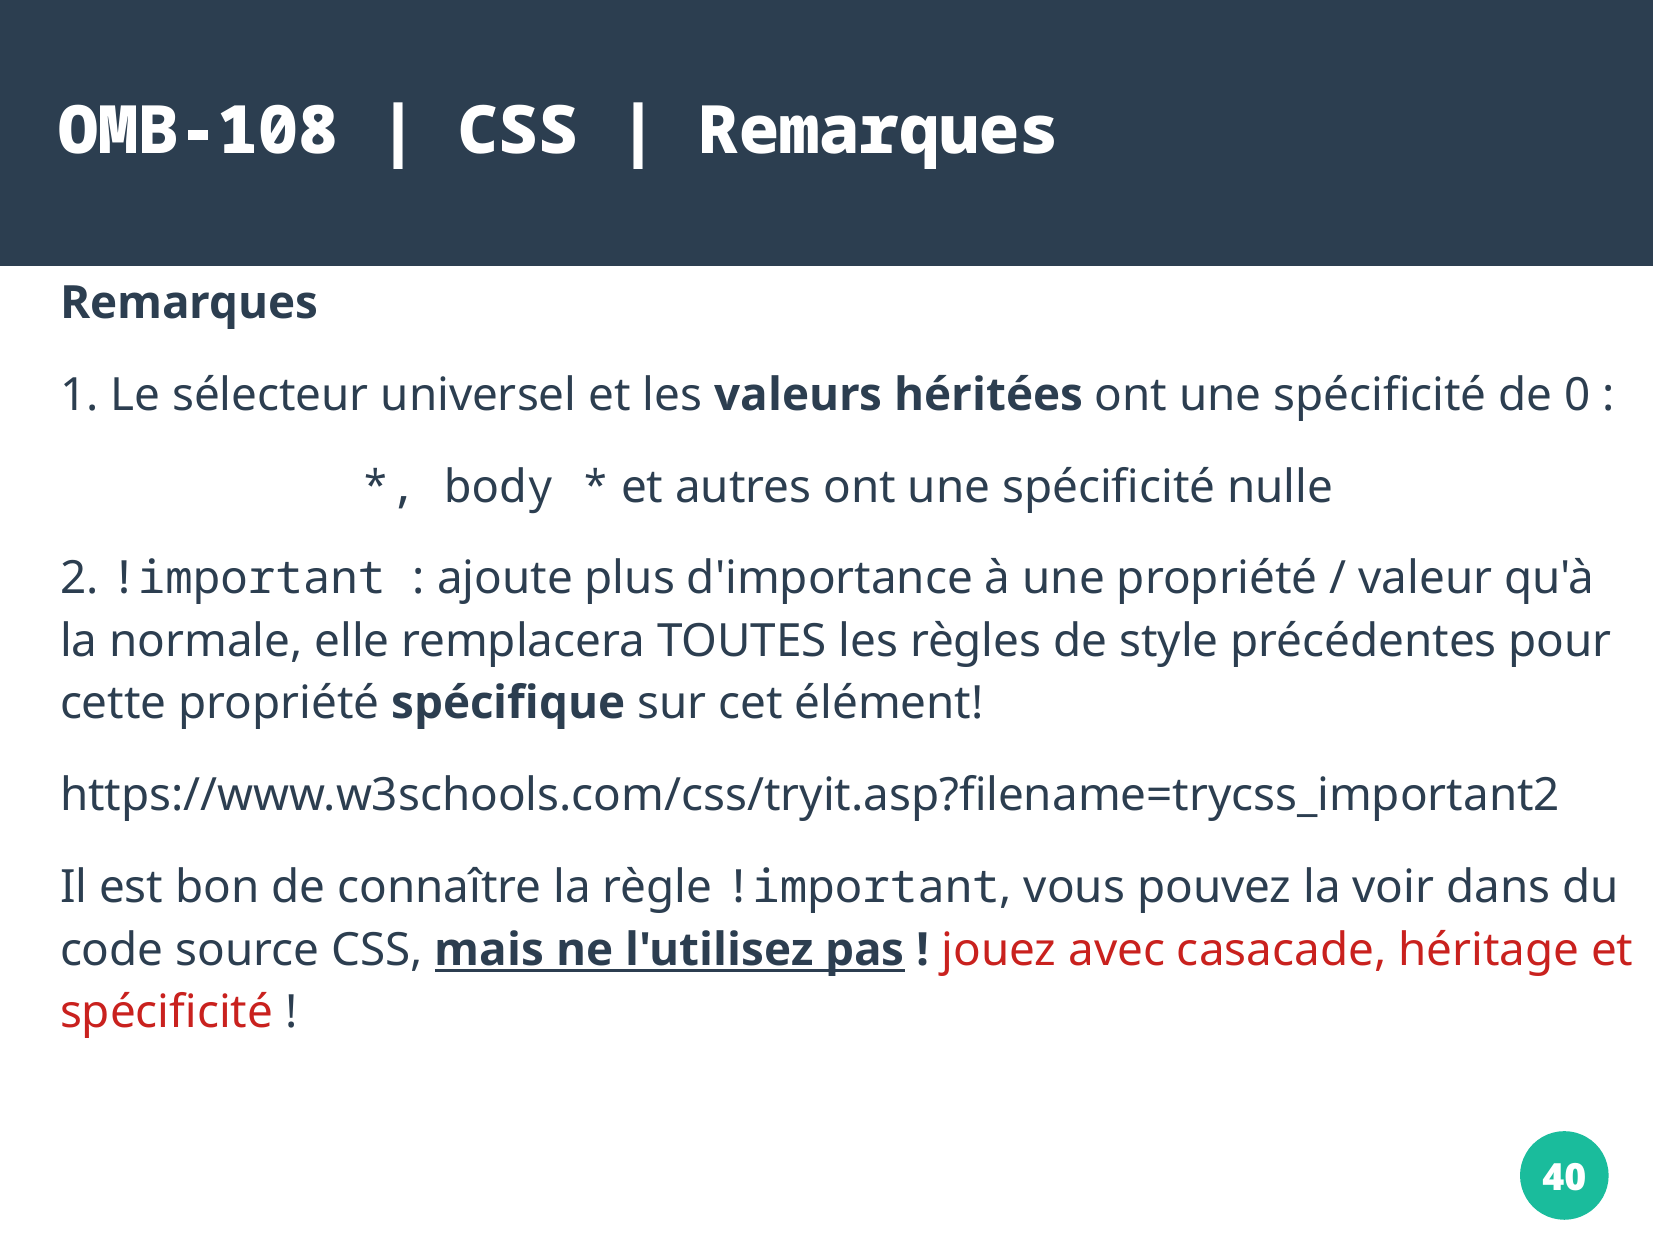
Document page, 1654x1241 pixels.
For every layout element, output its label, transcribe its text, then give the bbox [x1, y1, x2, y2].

title OMB-108 | CSS | Remarques [58, 49, 1594, 207]
list Remarques 1. Le sélecteur universel et les valeurs héritées ont une spécificité de 0 : *, body * et autres ont une spécificité nulle 2. !important : ajoute plus d'importance à une propriété / valeur qu'à la normale, elle remplacera TOUTES les règles de style précédentes pour cette propriété spécifique sur cet élément! https://www.w3schools.com/css/tryit.asp?filename=trycss_important2 Il est bon de connaître la règle !important, vous pouvez la voir dans du code source CSS, mais ne l'utilisez pas ! jouez avec casacade, héritage et spécificité ! [60, 270, 1636, 1231]
